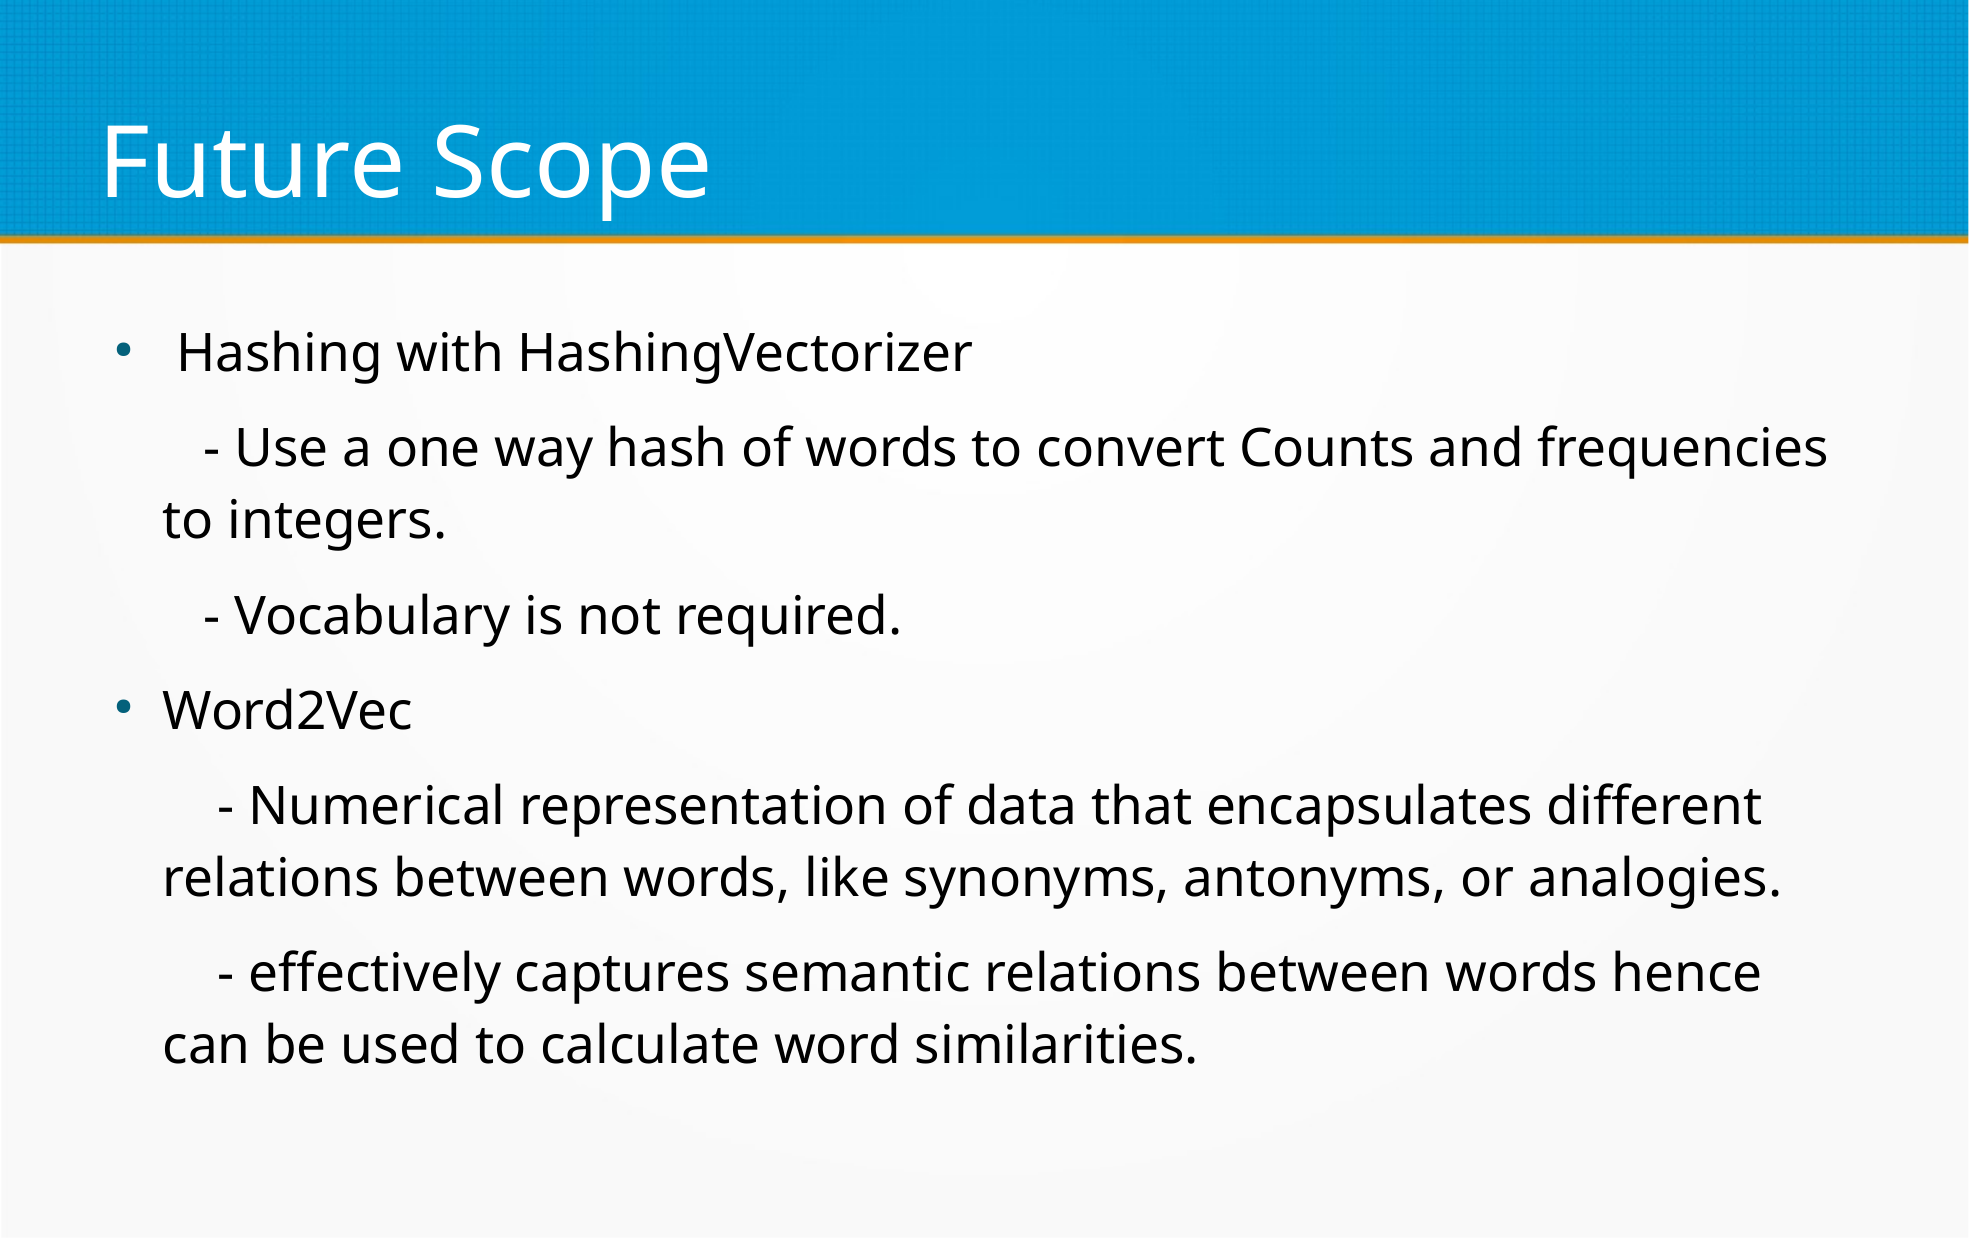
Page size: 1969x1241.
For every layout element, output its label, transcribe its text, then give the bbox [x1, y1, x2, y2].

list Hashing with HashingVectorizer - Use a one way hash of words to convert Counts and frequencies to integers. - Vocabulary is not required. Word2Vec - Numerical representation of data that encapsulates different relations between words, like synonyms, antonyms, or analogies. - effectively captures semantic relations between words hence can be used to calculate word similarities. [98, 315, 1861, 1081]
title Future Scope [98, 19, 1870, 227]
picture [0, 233, 1969, 1241]
